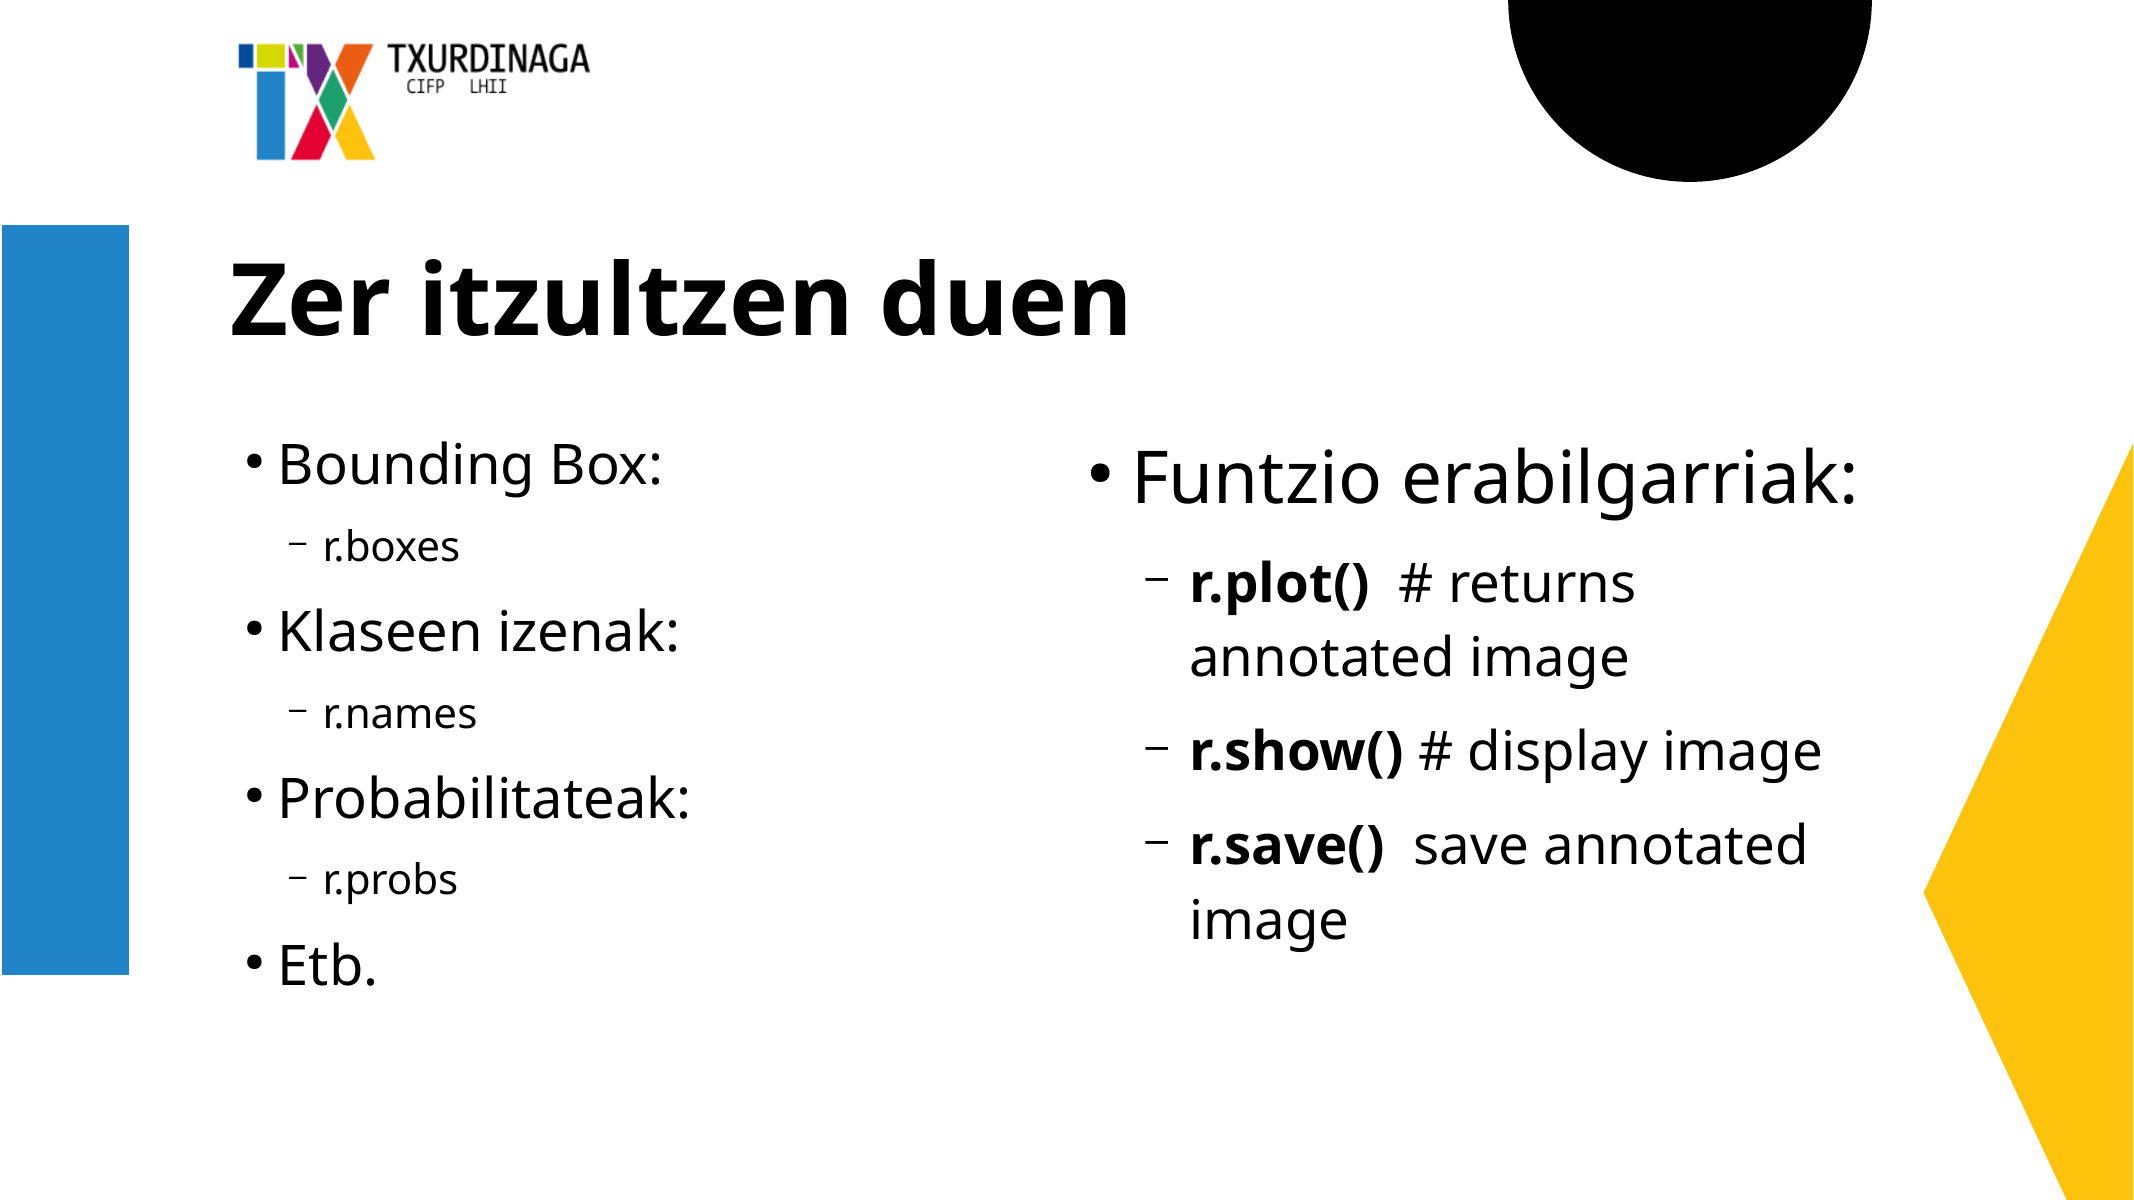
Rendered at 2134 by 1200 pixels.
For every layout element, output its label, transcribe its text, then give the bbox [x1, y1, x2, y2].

list Bounding Box: r.boxes Klaseen izenak: r.names Probabilitateak: r.probs Etb. [233, 425, 1033, 1005]
list Funtzio erabilgarriak: r.plot() # returns annotated image r.show() # display image r.save() save annotated image [1072, 425, 1873, 1005]
picture [230, 36, 599, 168]
title Zer itzultzen duen [230, 192, 1869, 400]
